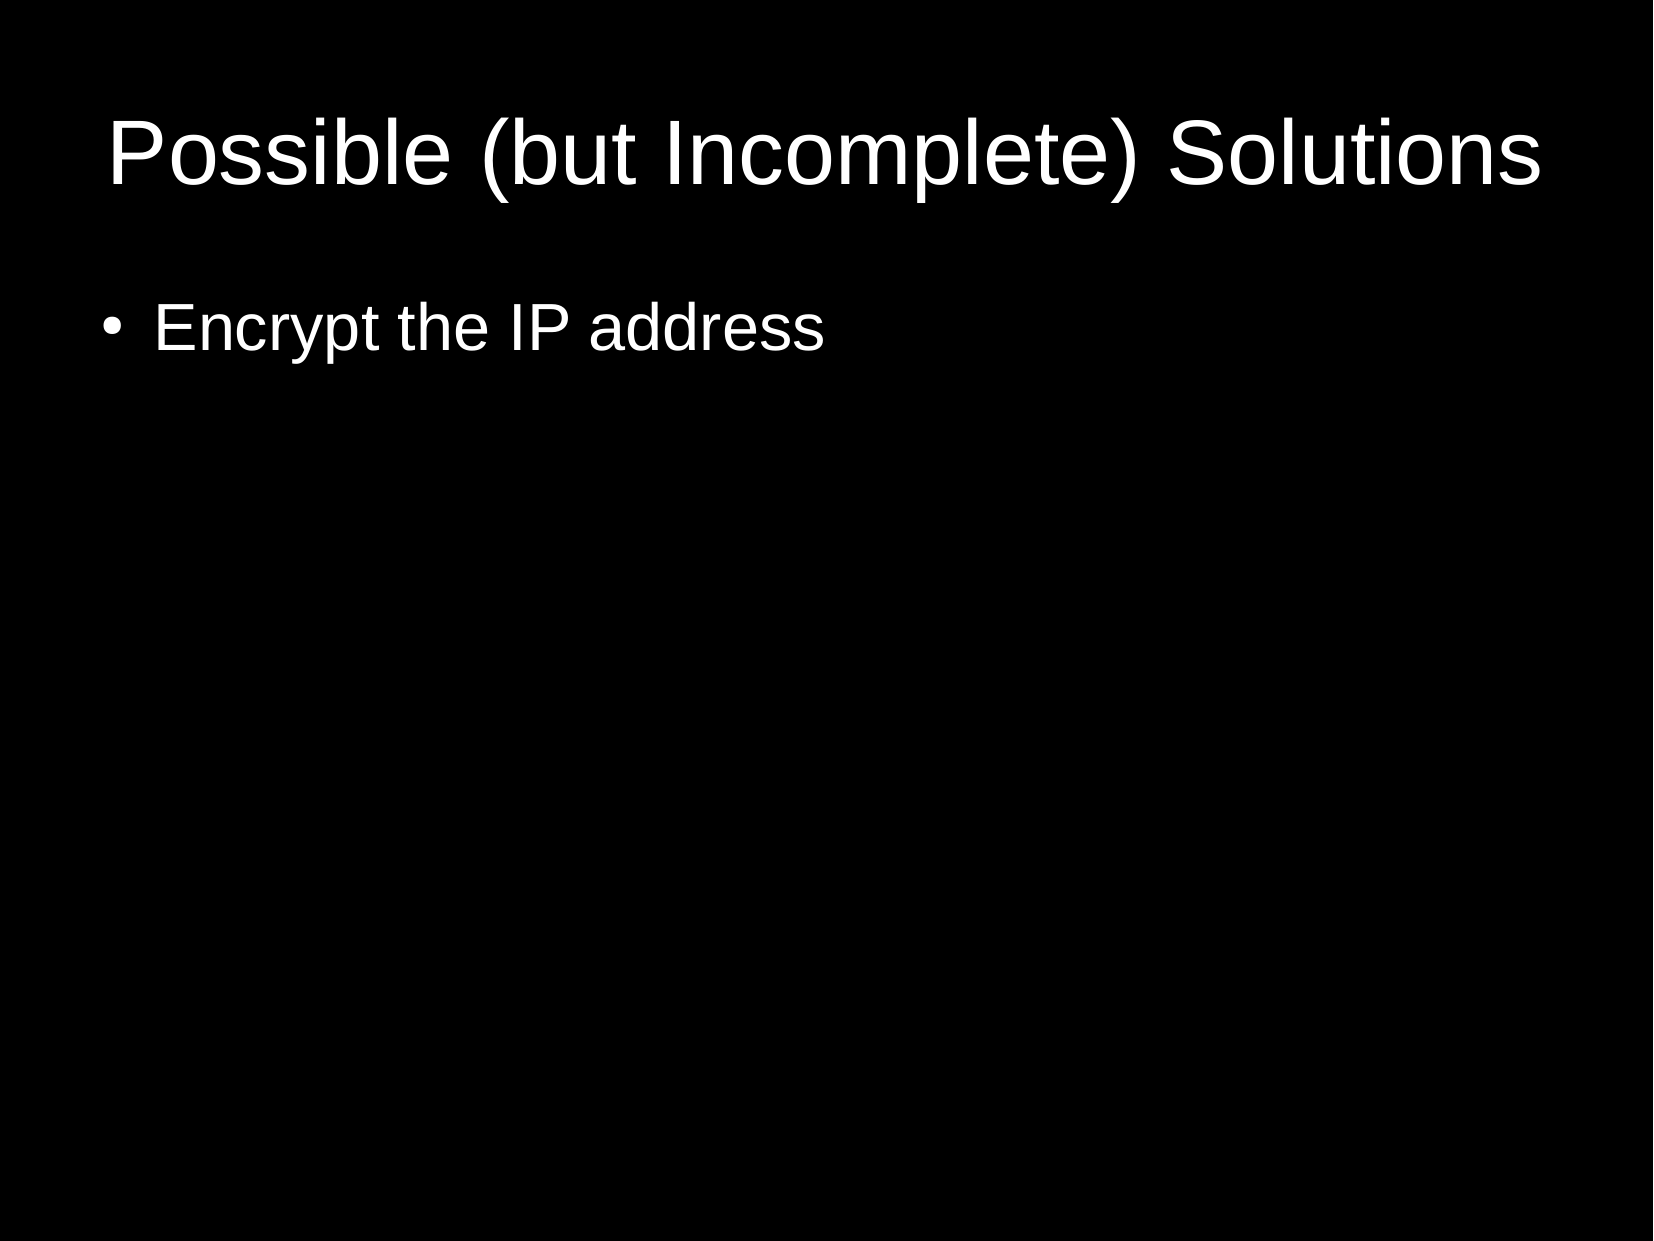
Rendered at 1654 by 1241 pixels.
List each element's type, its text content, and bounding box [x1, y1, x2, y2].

title Possible (but Incomplete) Solutions [82, 49, 1571, 257]
list Encrypt the IP address [82, 290, 1571, 1010]
